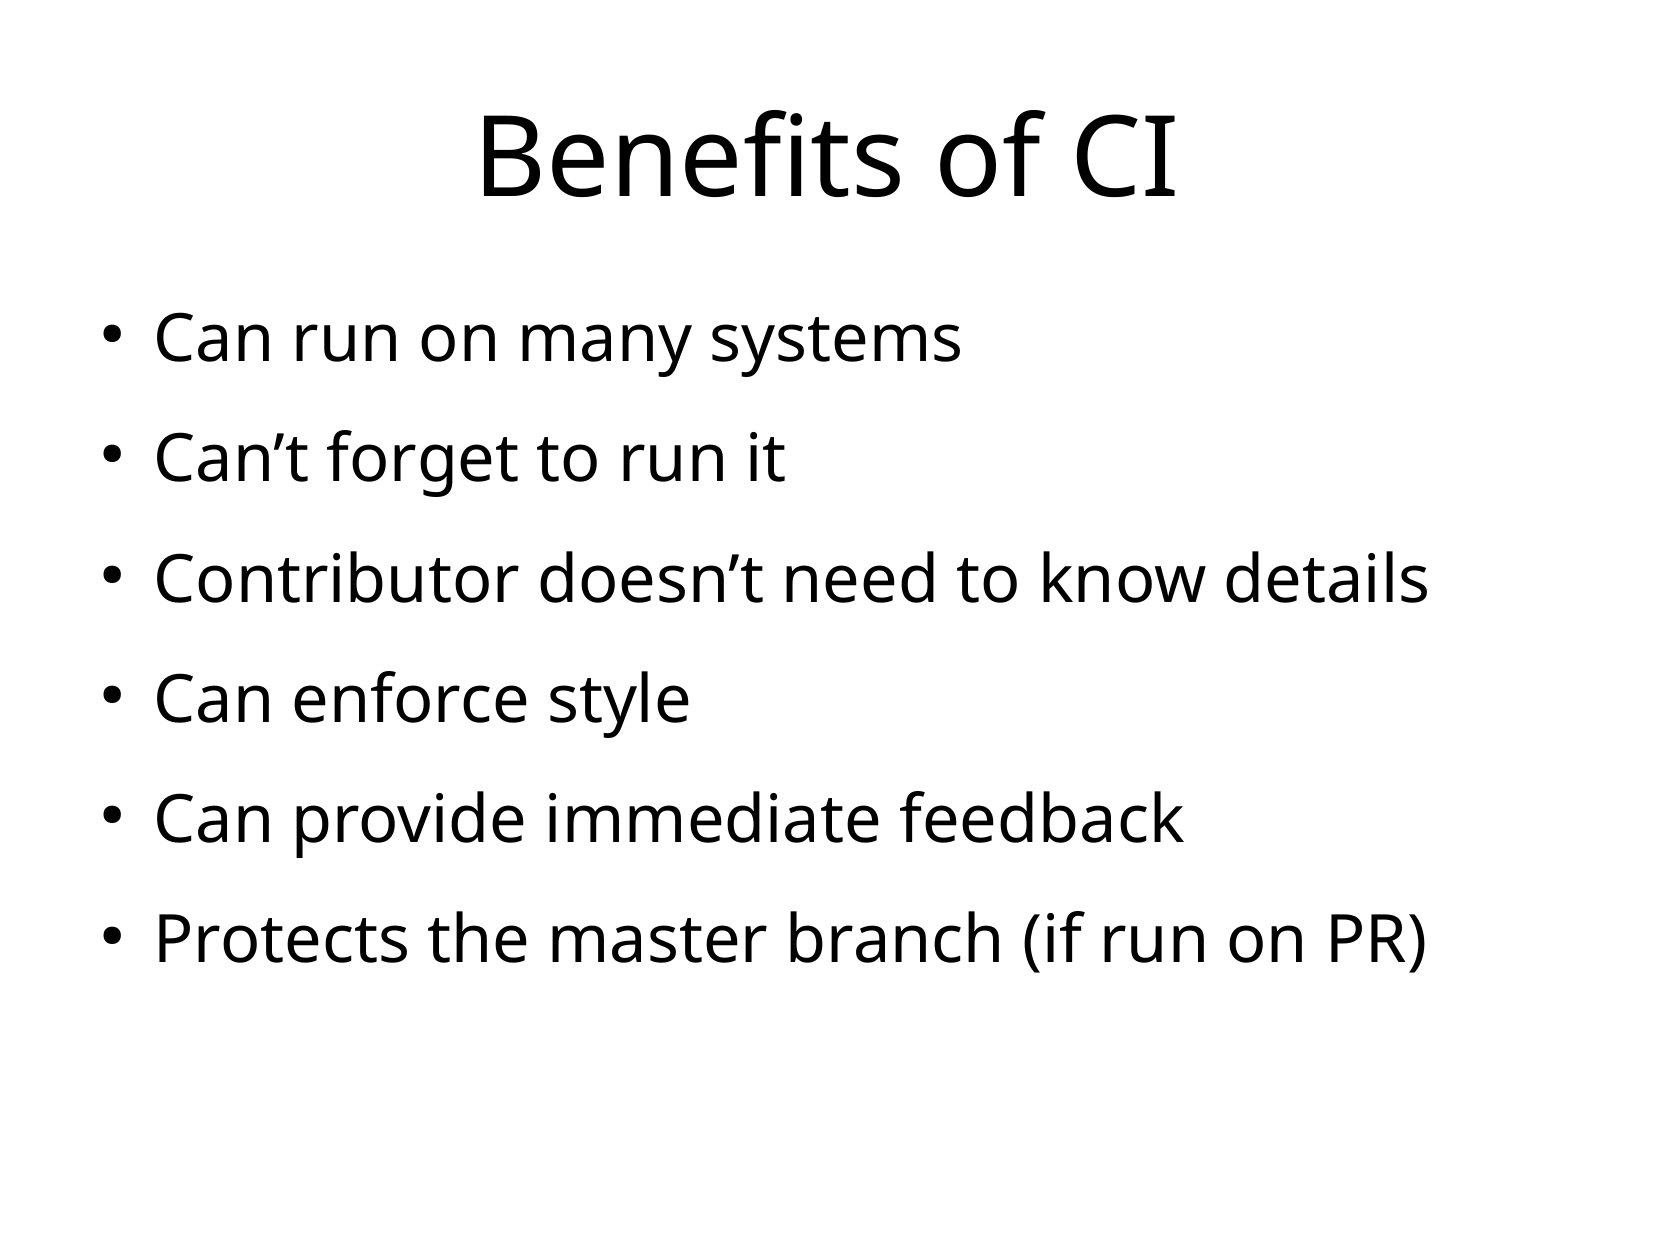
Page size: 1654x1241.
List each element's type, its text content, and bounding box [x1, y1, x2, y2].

list Can run on many systems Can’t forget to run it Contributor doesn’t need to know details Can enforce style Can provide immediate feedback Protects the master branch (if run on PR) [82, 290, 1571, 1010]
title Benefits of CI [82, 49, 1571, 257]
